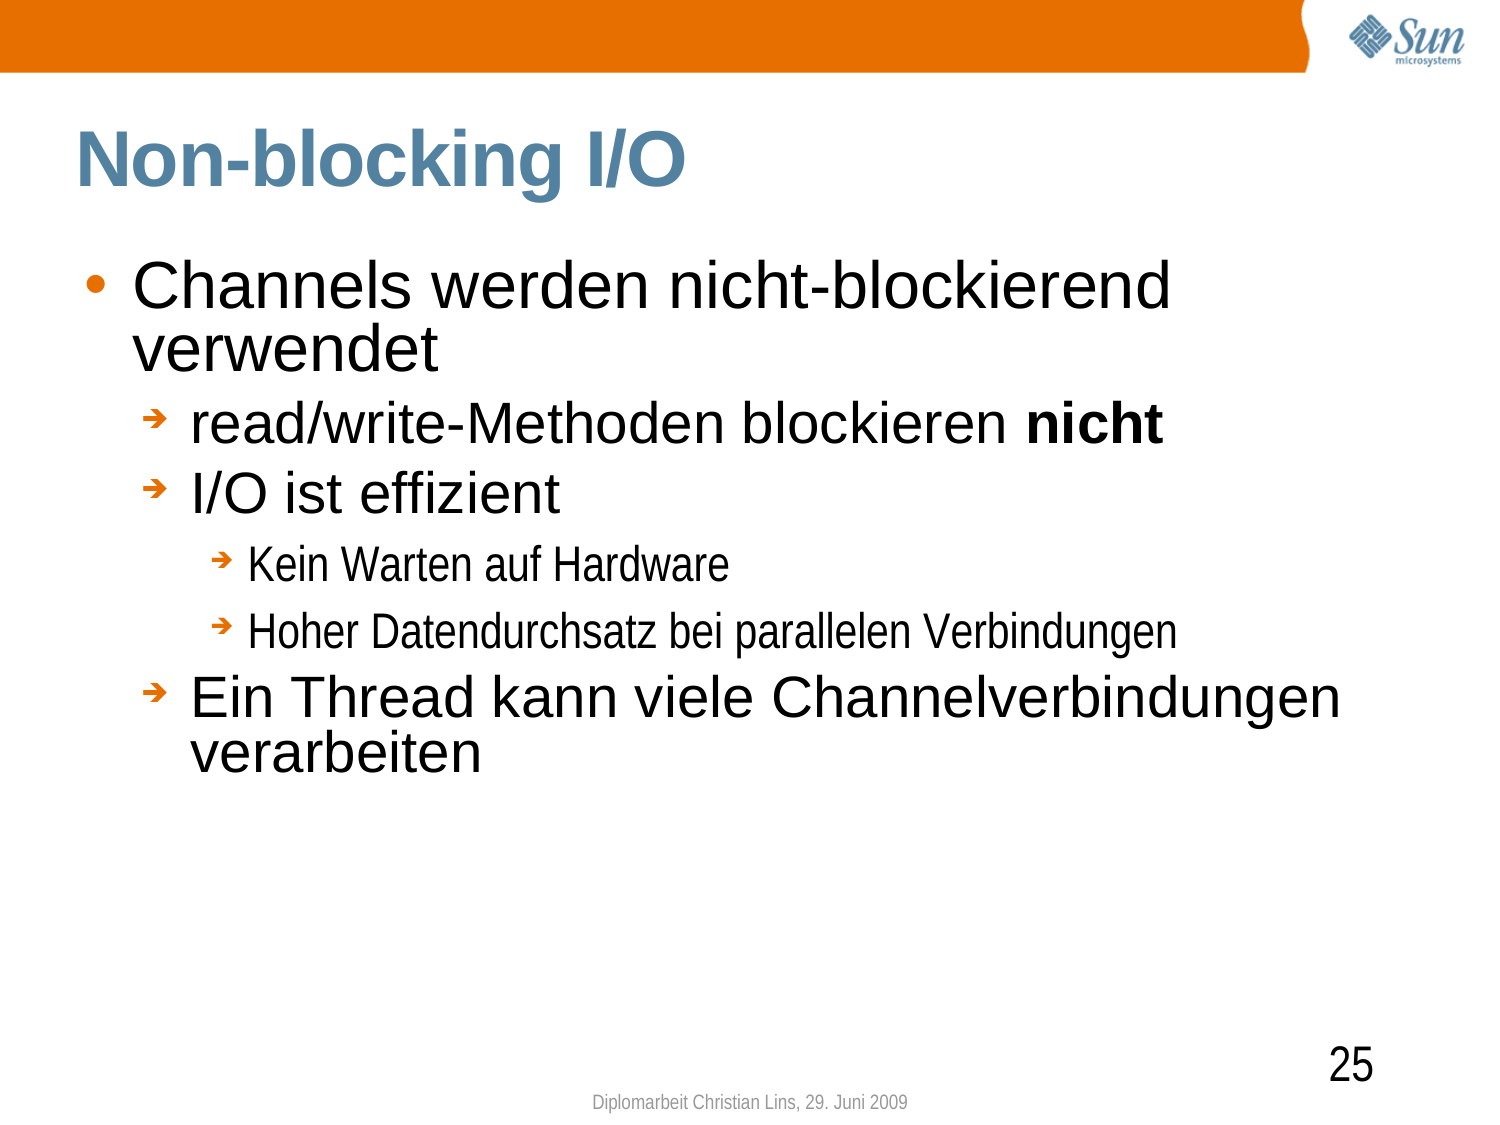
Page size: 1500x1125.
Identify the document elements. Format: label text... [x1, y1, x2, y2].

picture [0, 0, 1500, 75]
list Channels werden nicht-blockierend verwendet read/write-Methoden blockieren nicht I/O ist effizient Kein Warten auf Hardware Hoher Datendurchsatz bei parallelen Verbindungen Ein Thread kann viele Channelverbindungen verarbeiten [64, 257, 1402, 952]
title Non-blocking I/O [75, 122, 1438, 228]
